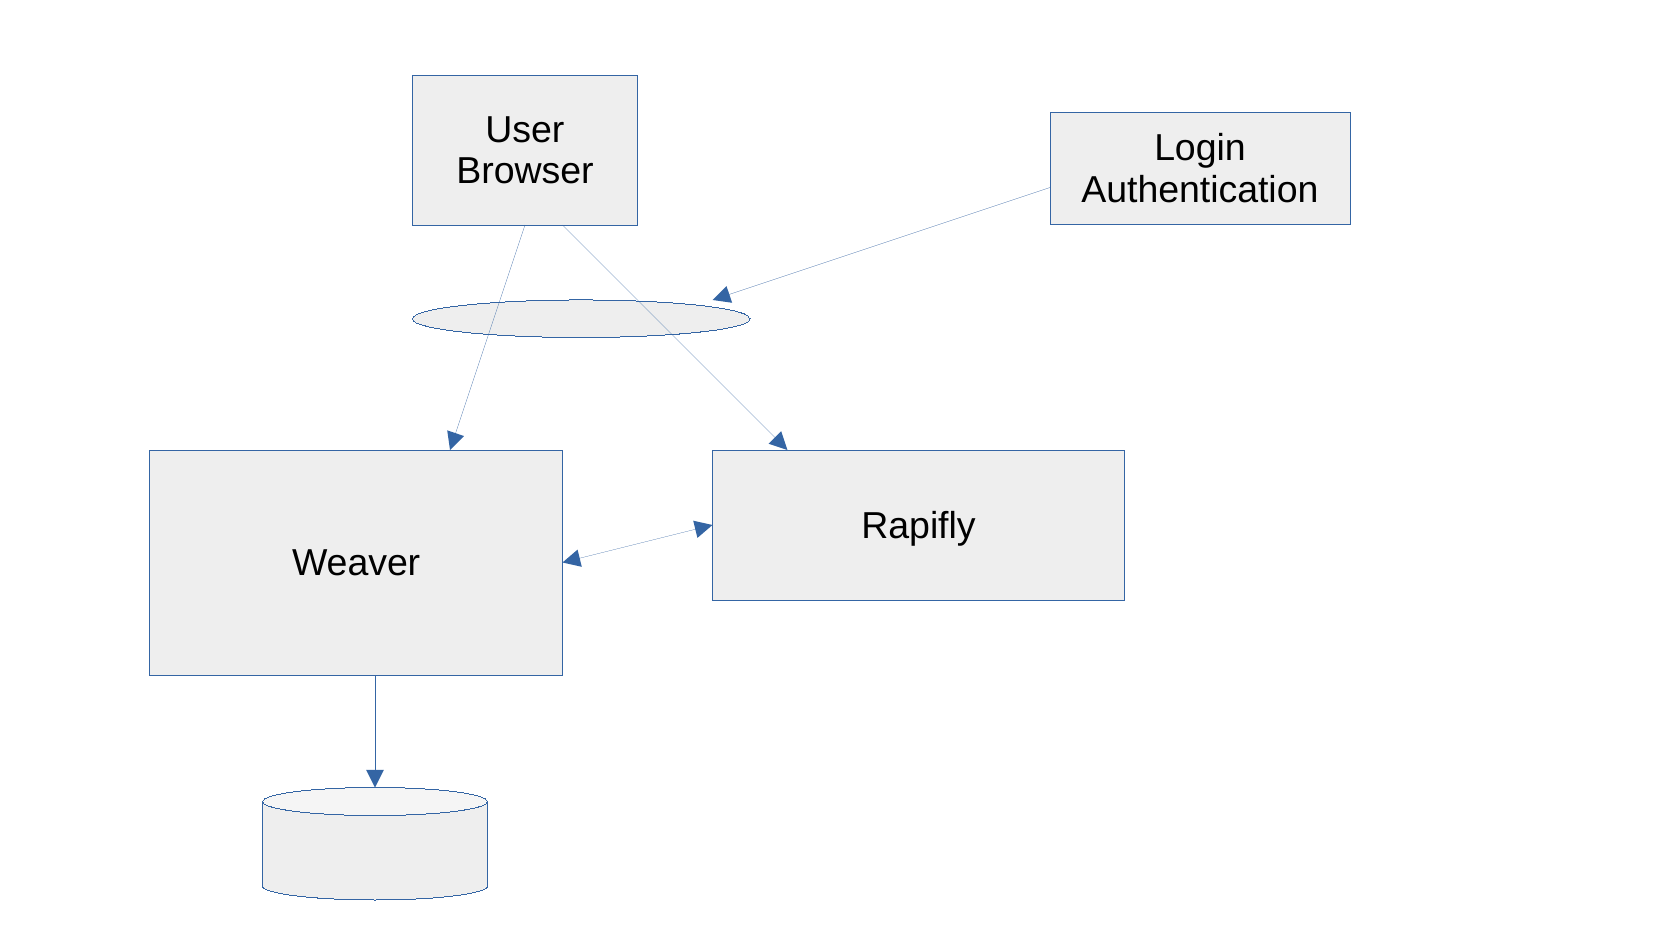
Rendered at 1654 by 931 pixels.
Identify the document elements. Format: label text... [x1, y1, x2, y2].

text_box [489, 299, 671, 338]
text_box Weaver [149, 450, 563, 676]
text_box [412, 302, 498, 335]
text_box User Browser [412, 75, 638, 226]
text_box [262, 803, 488, 901]
text_box Login Authentication [1050, 112, 1351, 225]
text_box Rapifly [712, 450, 1125, 601]
text_box [640, 301, 751, 335]
